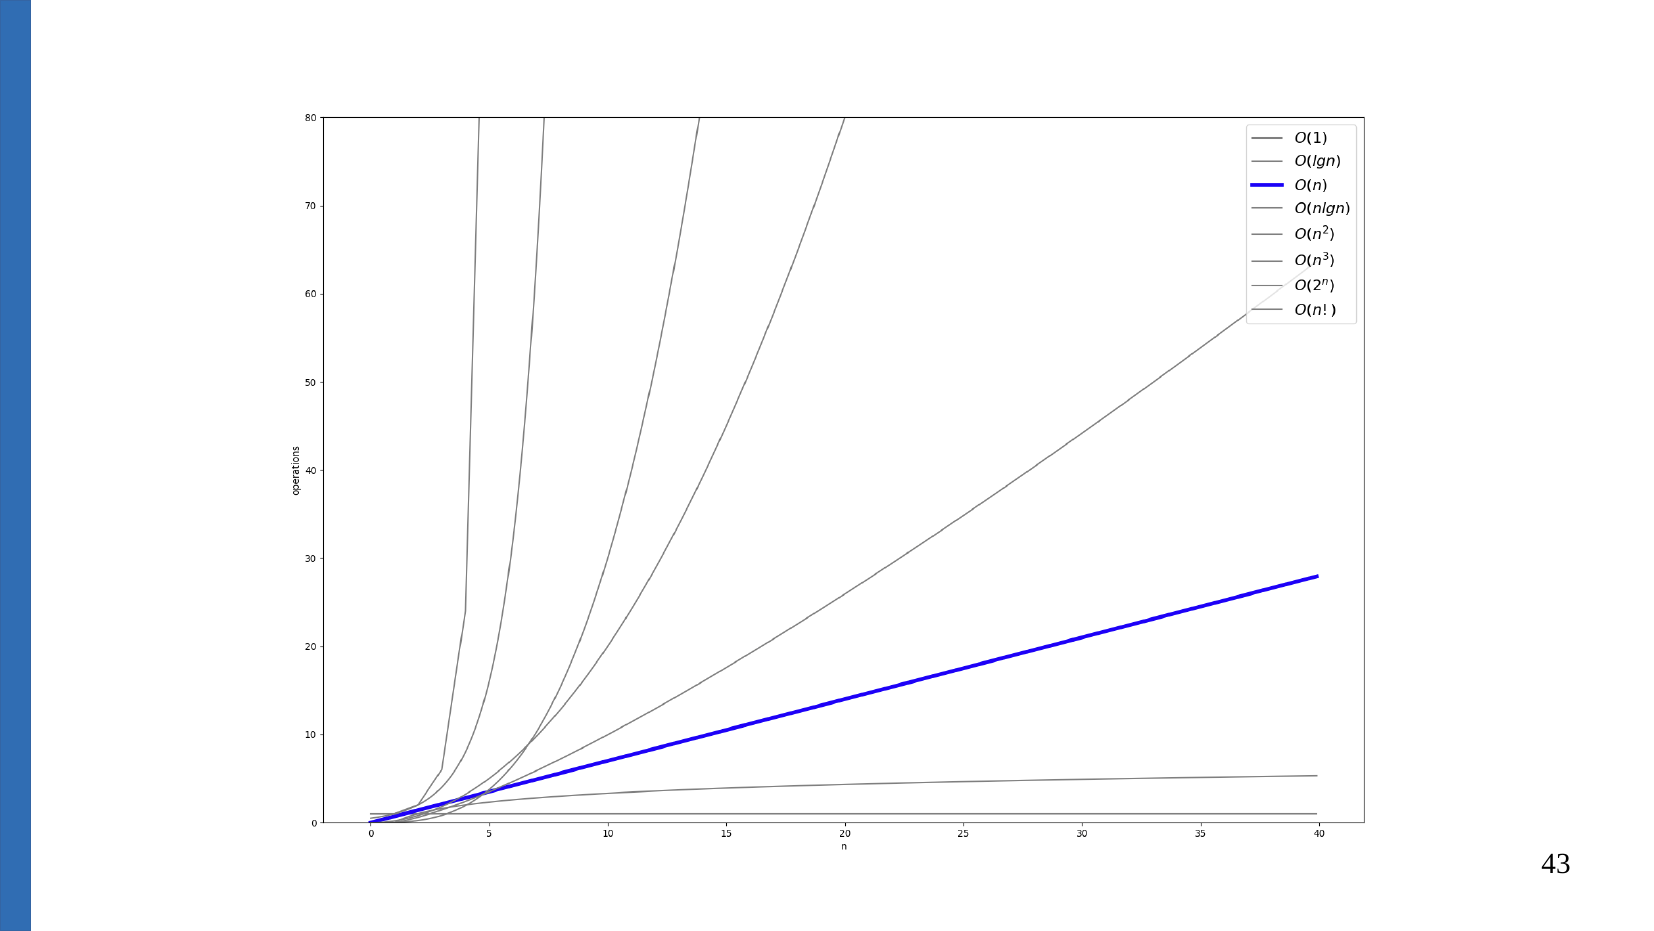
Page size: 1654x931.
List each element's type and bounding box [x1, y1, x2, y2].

picture [155, 7, 1498, 923]
text_box [0, 0, 31, 931]
